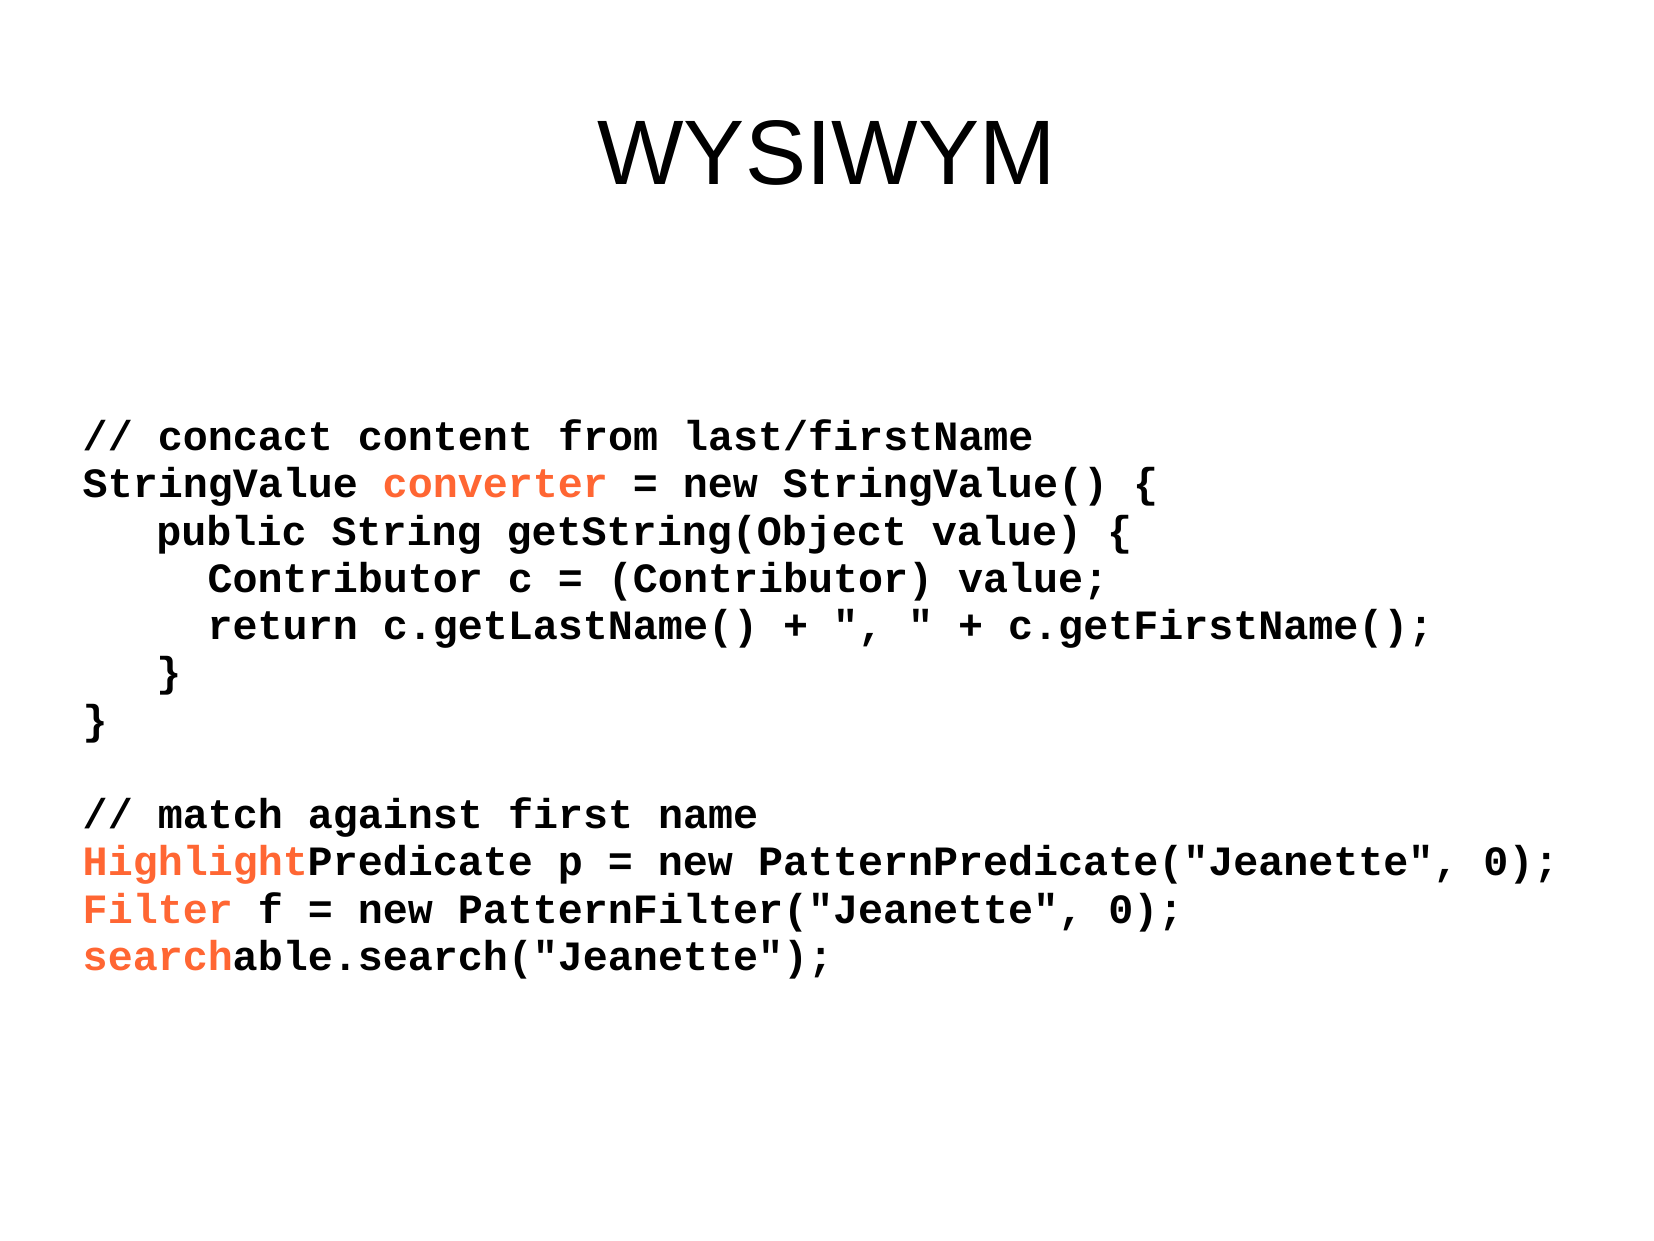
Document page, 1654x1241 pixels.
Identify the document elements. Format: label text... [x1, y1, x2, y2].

subtitle // concact content from last/firstName StringValue converter = new StringValue() { public String getString(Object value) { Contributor c = (Contributor) value; return c.getLastName() + ", " + c.getFirstName(); } } // match against first name HighlightPredicate p = new PatternPredicate("Jeanette", 0); Filter f = new PatternFilter("Jeanette", 0); searchable.search("Jeanette"); [82, 290, 1571, 1109]
title WYSIWYM [82, 49, 1571, 257]
